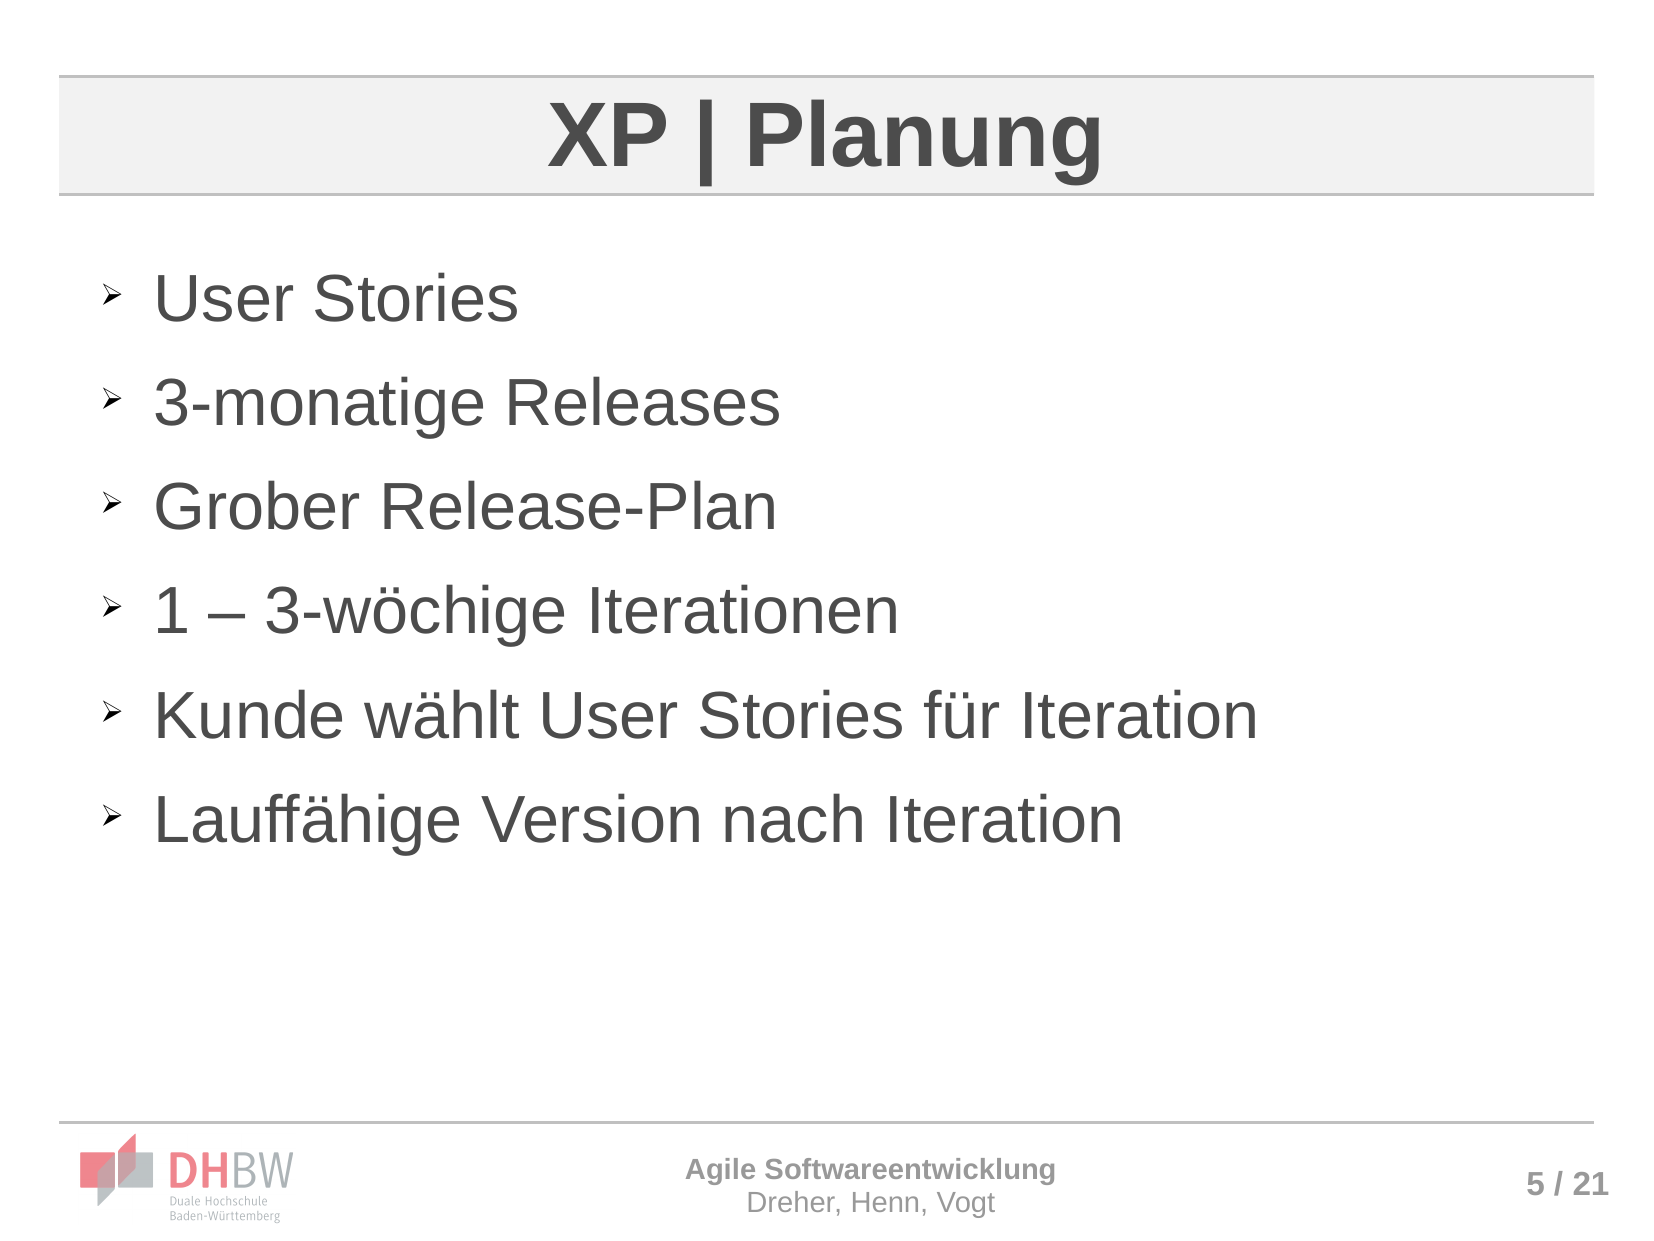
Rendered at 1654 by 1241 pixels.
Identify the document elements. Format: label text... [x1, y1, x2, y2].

list User Stories 3-monatige Releases Grober Release-Plan 1 – 3-wöchige Iterationen Kunde wählt User Stories für Iteration Lauffähige Version nach Iteration [82, 260, 1571, 1080]
title XP | Planung [82, 31, 1571, 239]
picture [78, 1133, 296, 1225]
